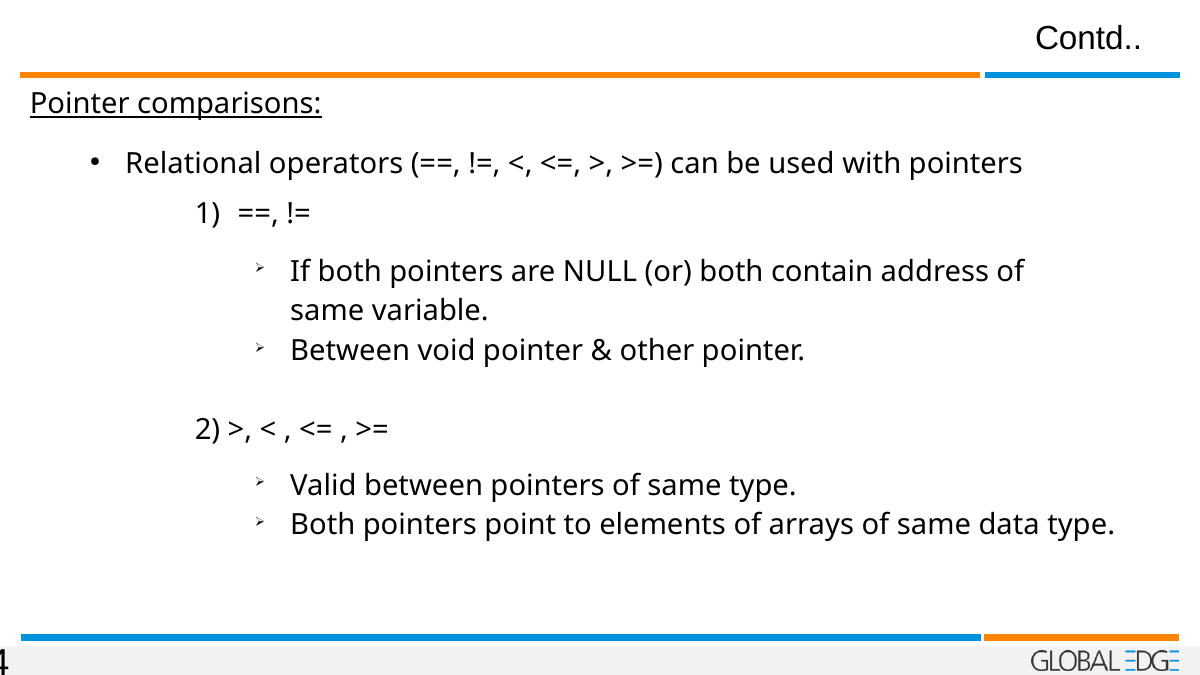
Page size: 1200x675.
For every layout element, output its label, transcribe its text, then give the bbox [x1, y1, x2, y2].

picture [1031, 650, 1179, 671]
text_box ==, != [180, 185, 991, 235]
text_box Relational operators (==, !=, <, <=, >, >=) can be used with pointers [75, 135, 1200, 185]
text_box Valid between pointers of same type. Both pointers point to elements of arrays of same data type. [240, 456, 1200, 575]
text_box 2) >, < , <= , >= [180, 400, 1081, 451]
text_box If both pointers are NULL (or) both contain address of same variable. Between void pointer & other pointer. [240, 242, 1096, 361]
text_box Pointer comparisons: [15, 75, 976, 125]
text_box Contd.. [23, 11, 1170, 65]
